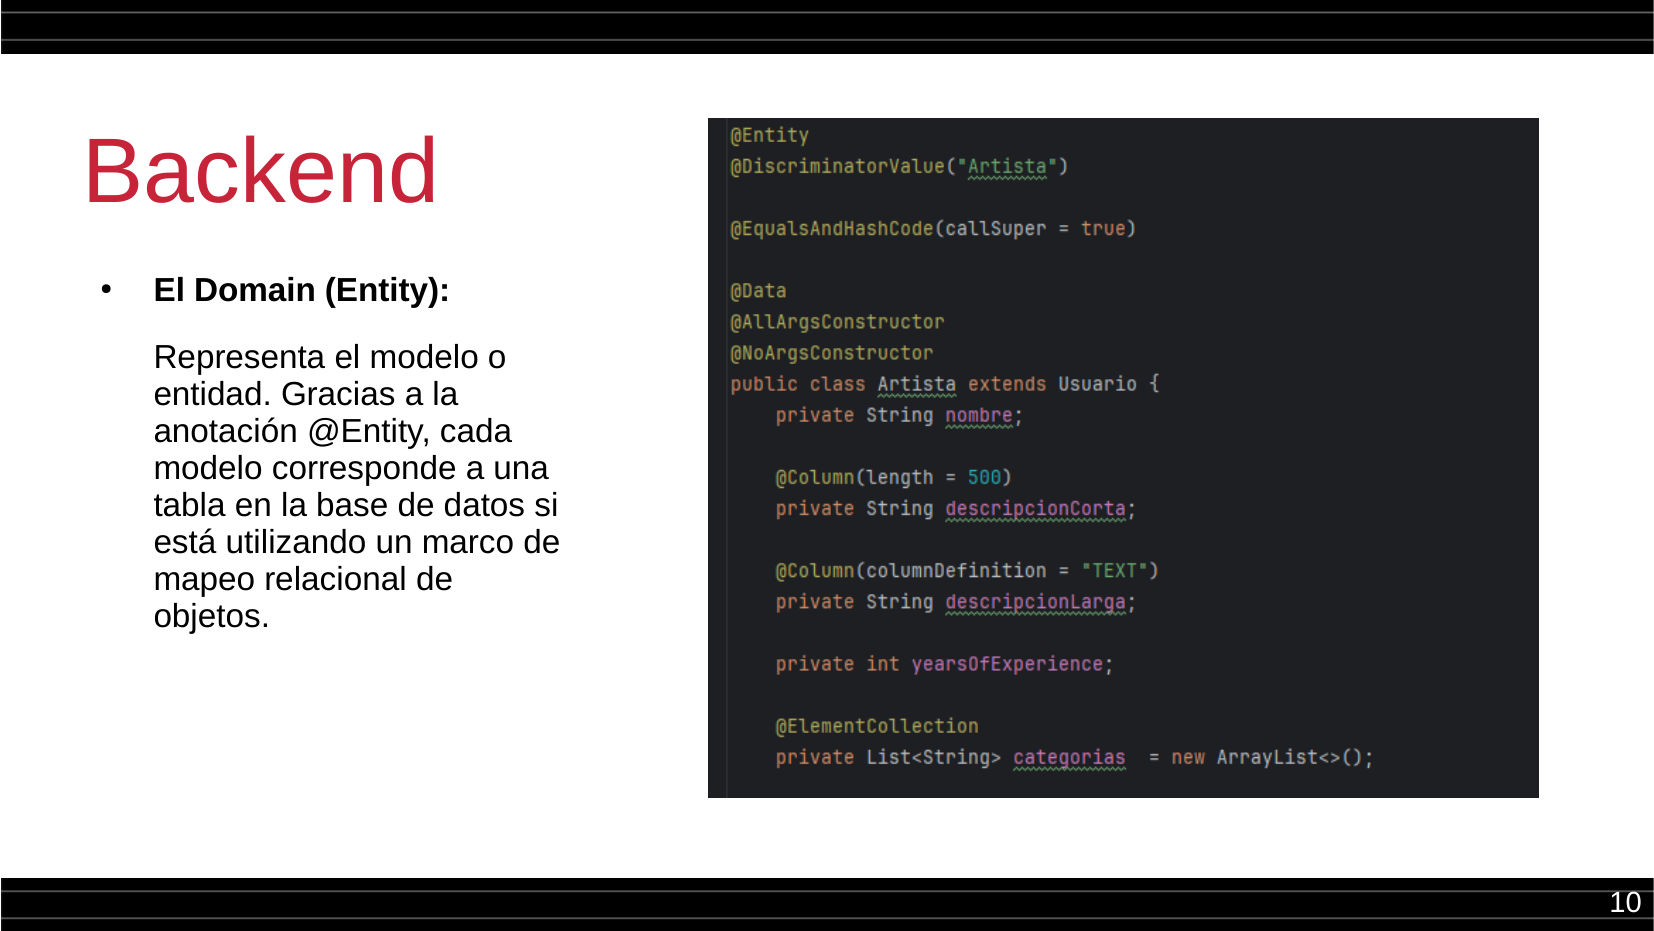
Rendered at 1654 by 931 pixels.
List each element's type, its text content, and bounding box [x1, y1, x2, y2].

picture [1, 878, 1654, 931]
picture [708, 118, 1539, 798]
picture [1, 0, 1654, 54]
list El Domain (Entity): Representa el modelo o entidad. Gracias a la anotación @Entity, cada modelo corresponde a una tabla en la base de datos si está utilizando un marco de mapeo relacional de objetos. [82, 271, 562, 758]
title Backend [82, 92, 1571, 249]
